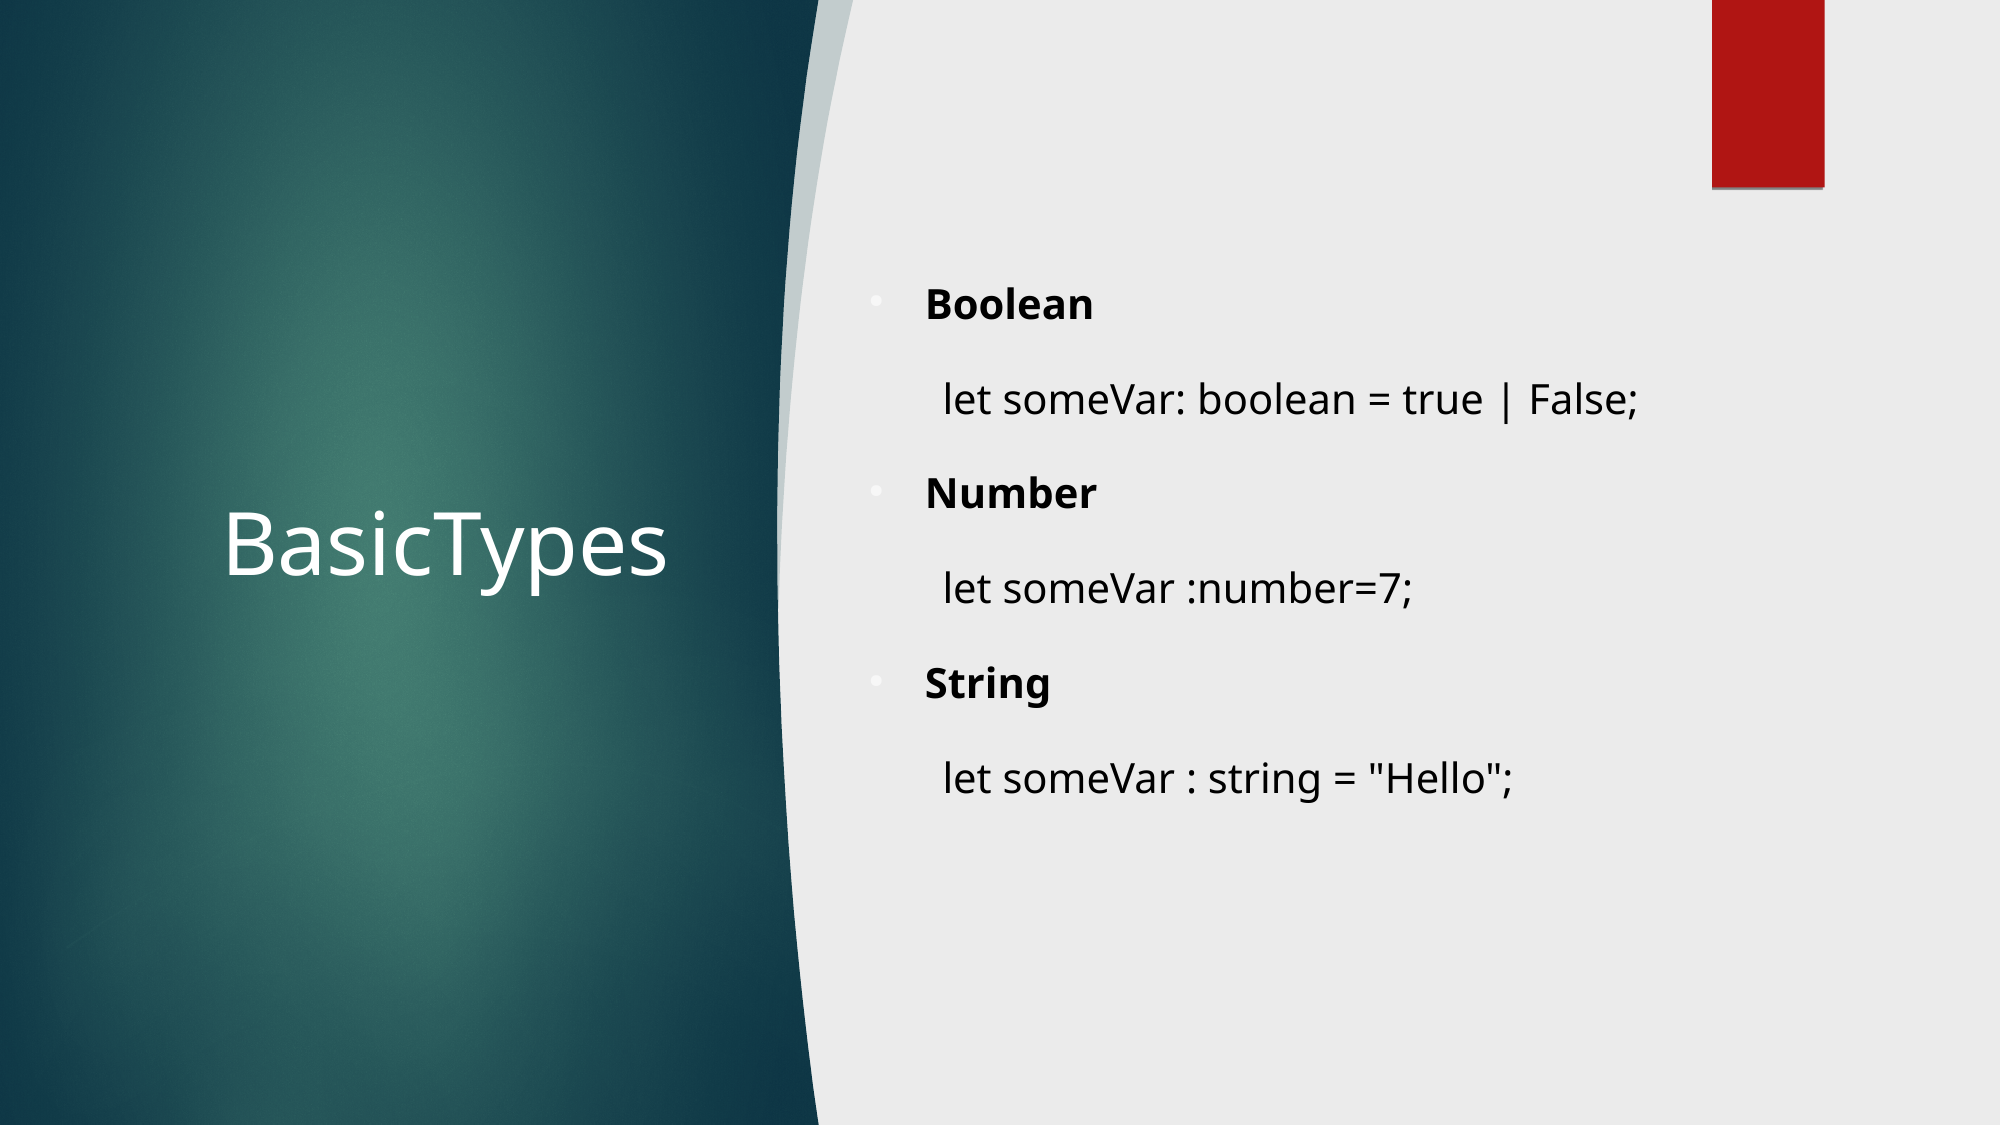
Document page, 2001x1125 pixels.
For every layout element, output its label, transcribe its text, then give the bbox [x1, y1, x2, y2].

text_box [0, 0, 2000, 1125]
list Boolean let someVar: boolean = true | False; Number let someVar :number=7; String let someVar : string = "Hello"; [853, 270, 1825, 1004]
title BasicTypes [107, 270, 685, 1004]
